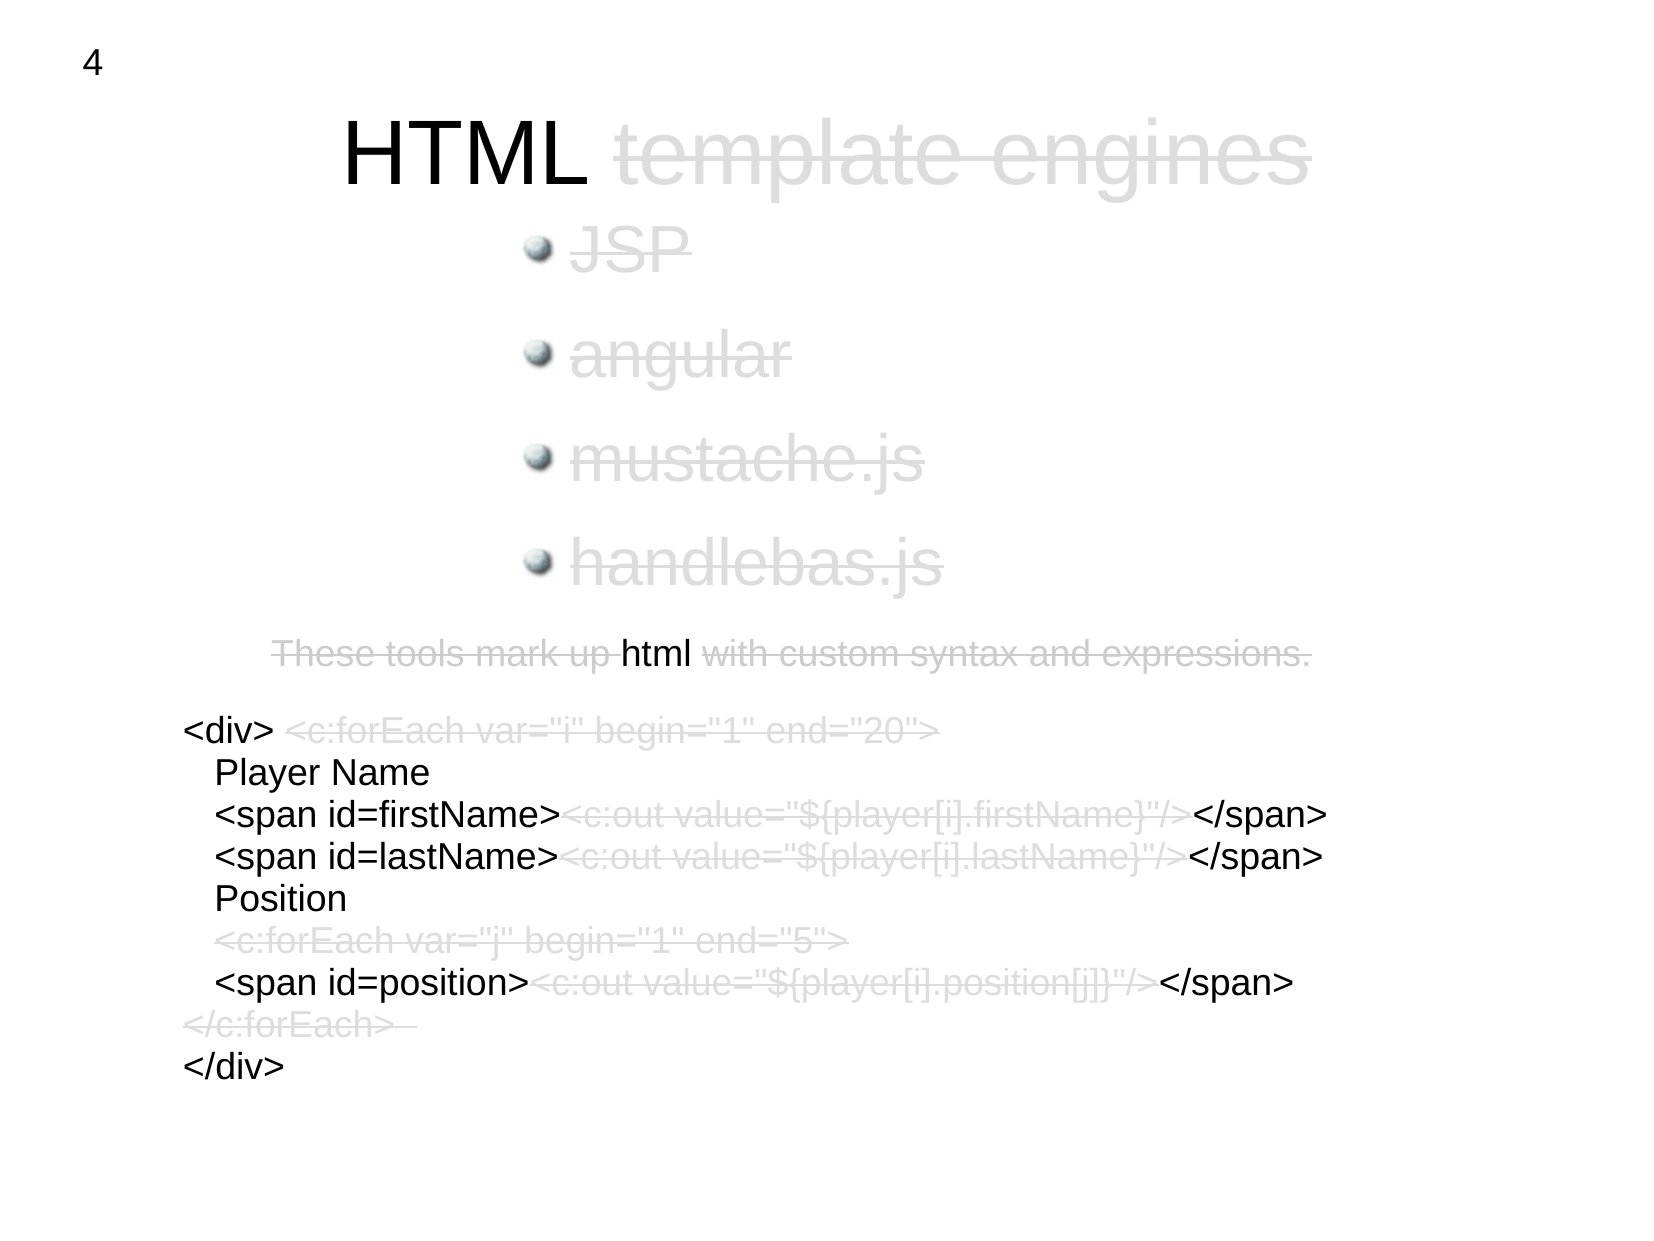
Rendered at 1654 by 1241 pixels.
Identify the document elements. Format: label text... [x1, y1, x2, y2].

title HTML template engines [82, 49, 1571, 257]
text_box <div> <c:forEach var="i" begin="1" end="20"> Player Name <span id=firstName><c:out value="${player[i].firstName}"/></span> <span id=lastName><c:out value="${player[i].lastName}"/></span> Position <c:forEach var="j" begin="1" end="5"> <span id=position><c:out value="${player[i].position[j]}"/></span> </c:forEach> </div> [168, 702, 1539, 1096]
text_box 4 [67, 33, 117, 91]
text_box These tools mark up html with custom syntax and expressions. [256, 624, 1469, 702]
list JSP angular mustache.js handlebas.js [499, 212, 1102, 624]
